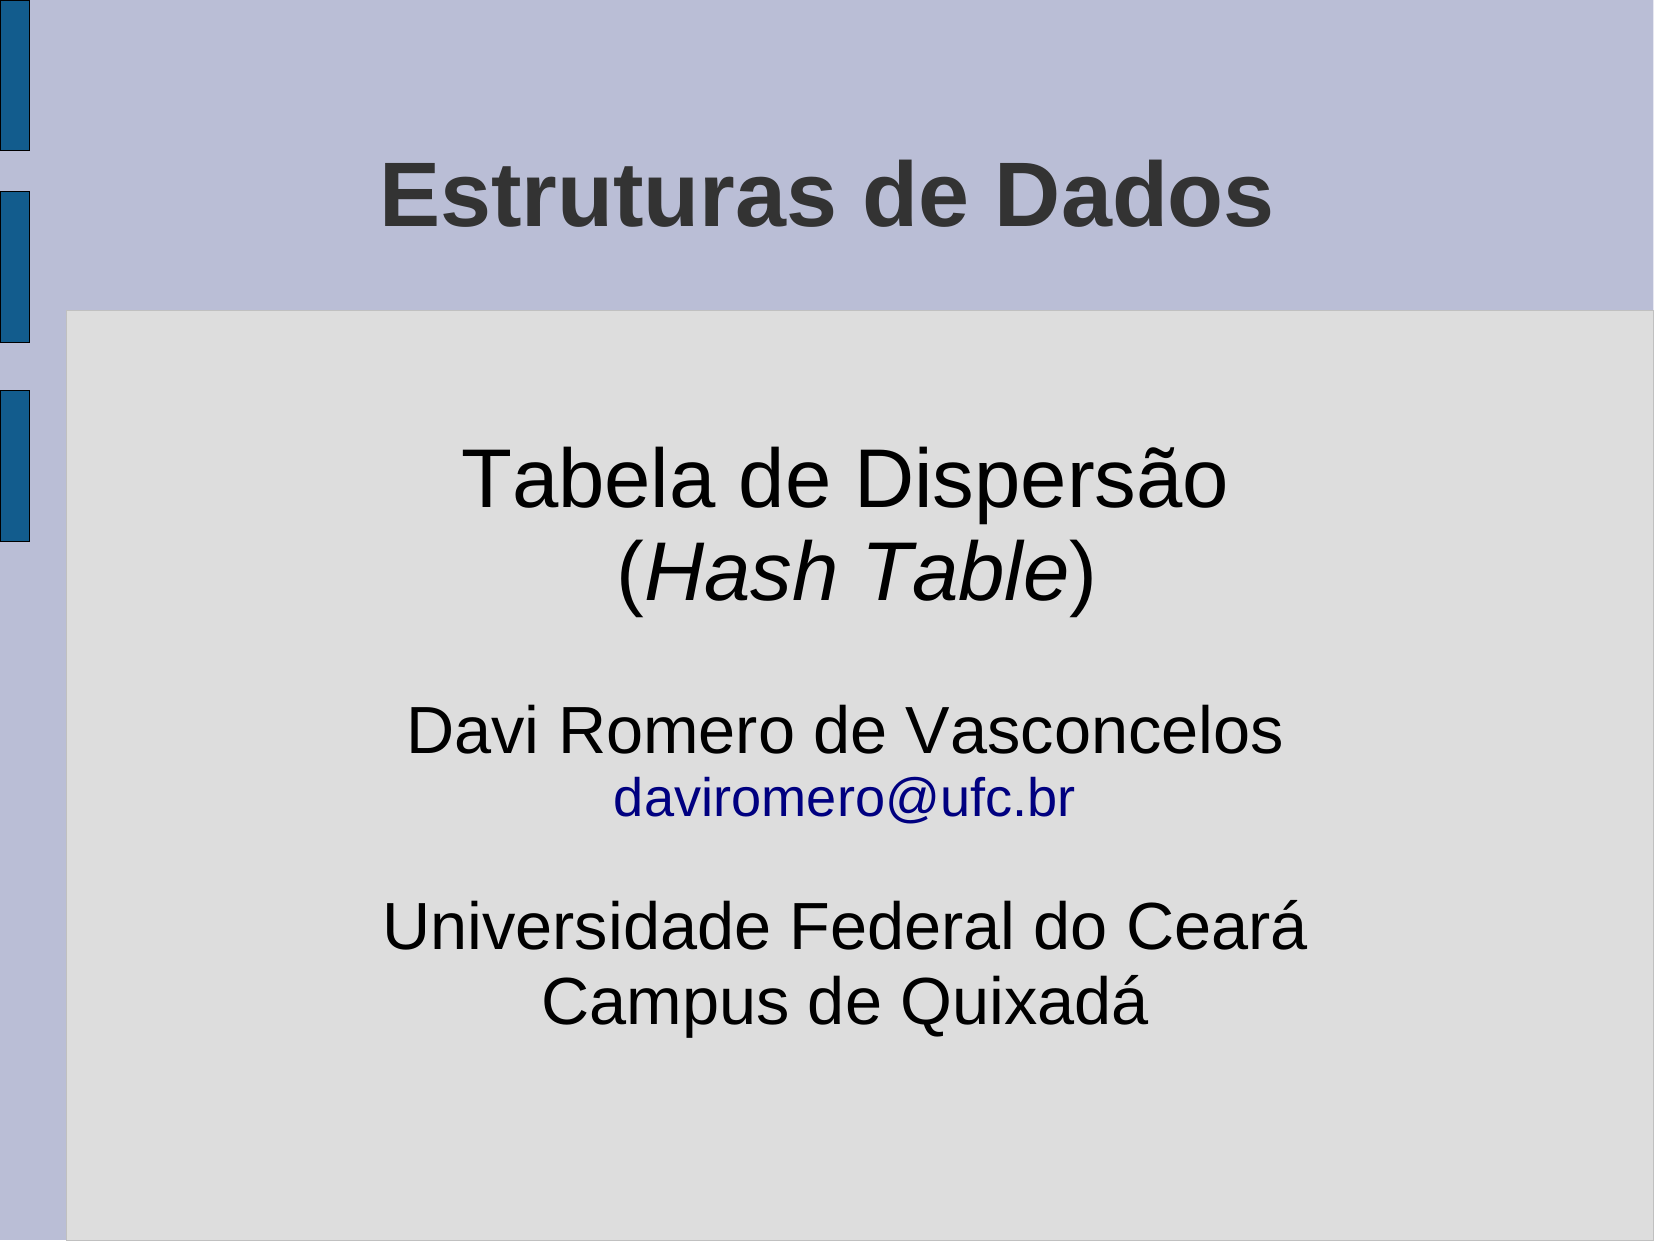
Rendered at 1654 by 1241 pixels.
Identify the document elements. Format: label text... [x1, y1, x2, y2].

title Estruturas de Dados [121, 91, 1534, 299]
subtitle Tabela de Dispersão (Hash Table) Davi Romero de Vasconcelos daviromero@ufc.br Universidade Federal do Ceará Campus de Quixadá [121, 344, 1534, 1127]
